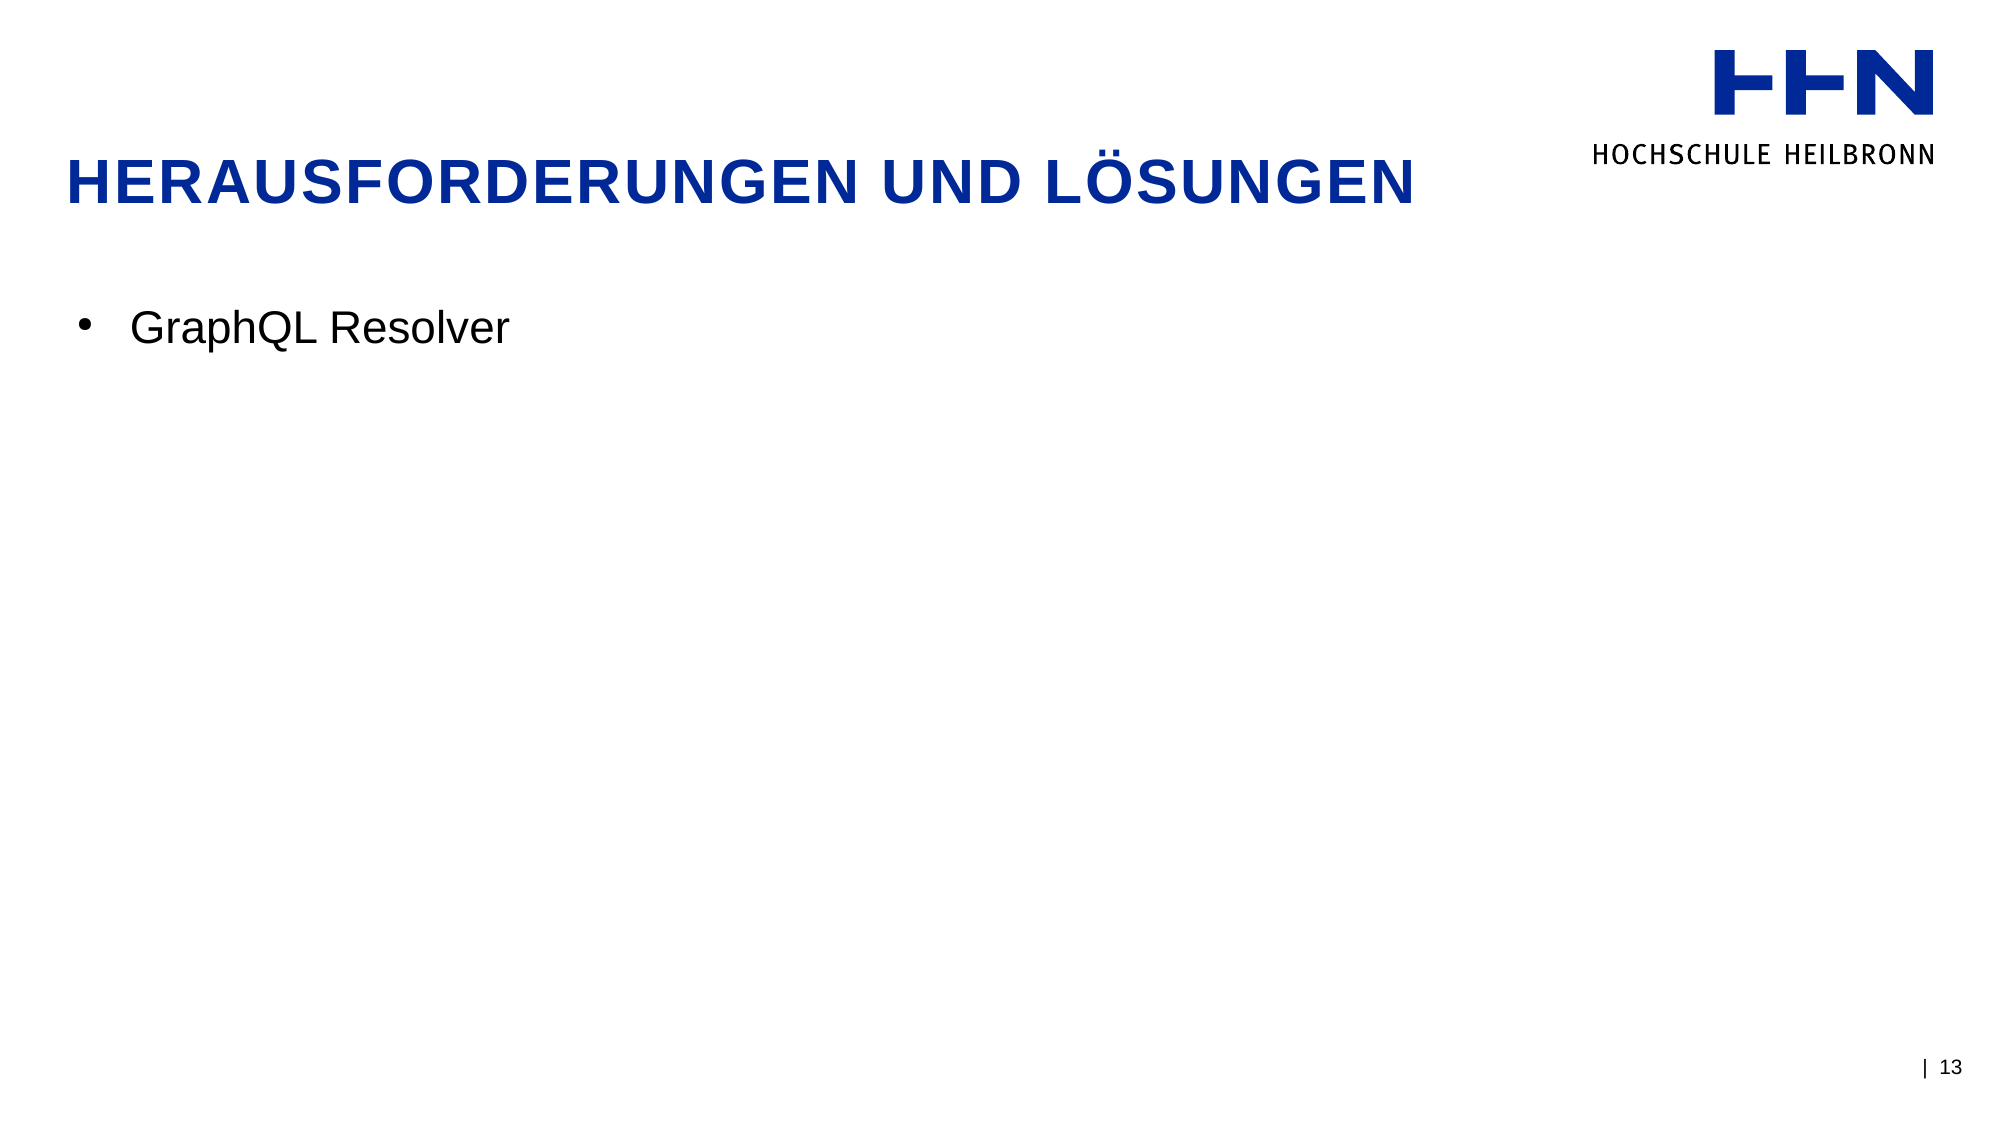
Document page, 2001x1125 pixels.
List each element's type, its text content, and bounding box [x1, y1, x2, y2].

text_box | <Foliennummer> [1624, 1054, 1963, 1093]
list GraphQL Resolver [59, 295, 1920, 1123]
title Herausforderungen und Lösungen [66, 147, 1933, 290]
